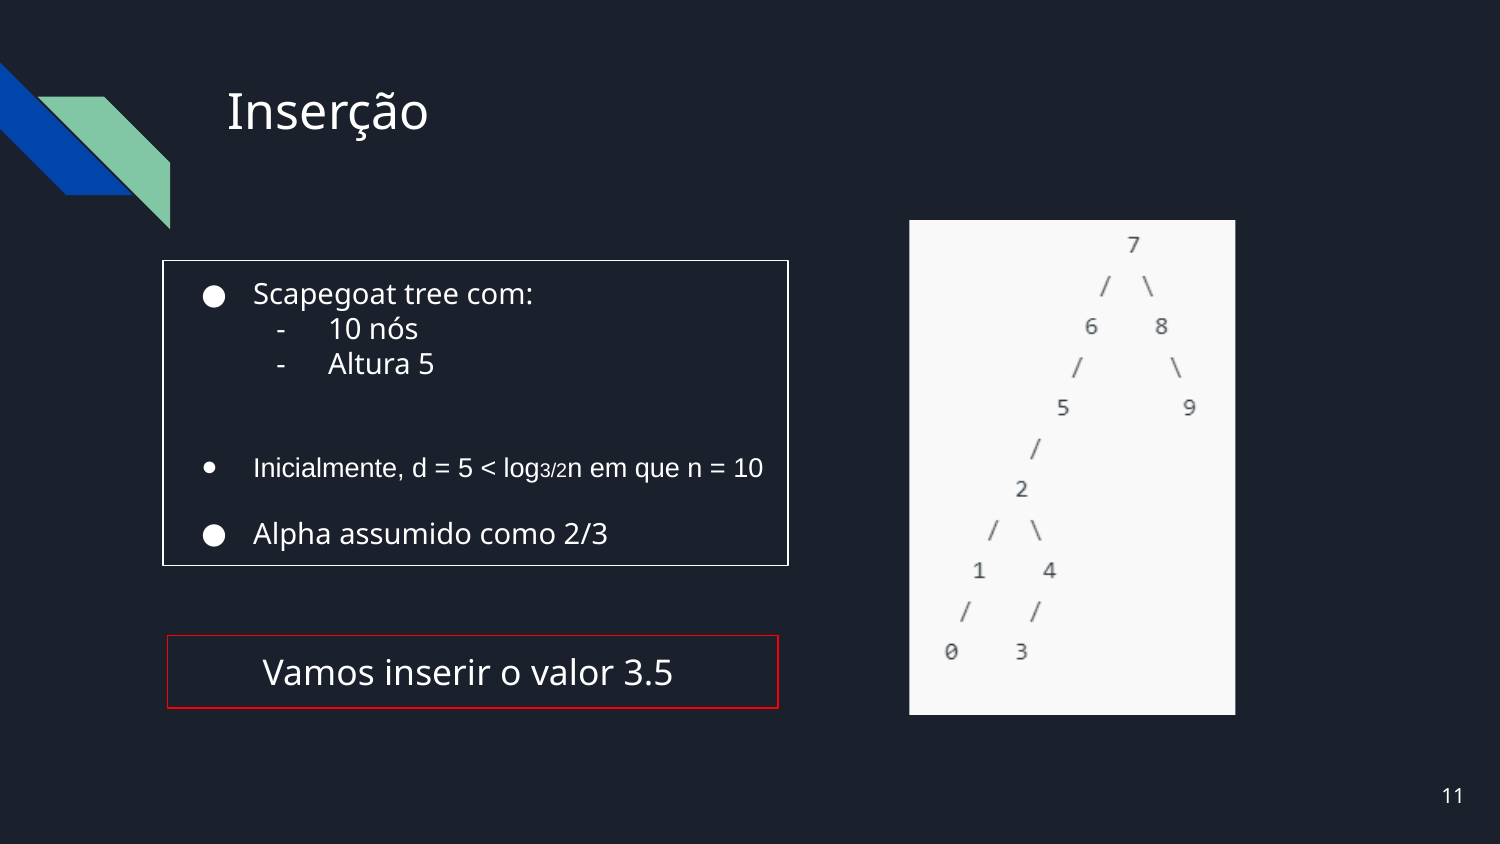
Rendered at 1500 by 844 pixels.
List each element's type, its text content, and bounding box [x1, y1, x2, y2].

slide_number <number> [1389, 764, 1480, 830]
text_box Vamos inserir o valor 3.5 [167, 635, 779, 709]
text_box Scapegoat tree com: 10 nós Altura 5 Inicialmente, d = 5 < log3/2n em que n = 10 Alpha assumido como 2/3 [163, 260, 788, 566]
picture [909, 220, 1236, 715]
title Inserção [212, 64, 1368, 215]
